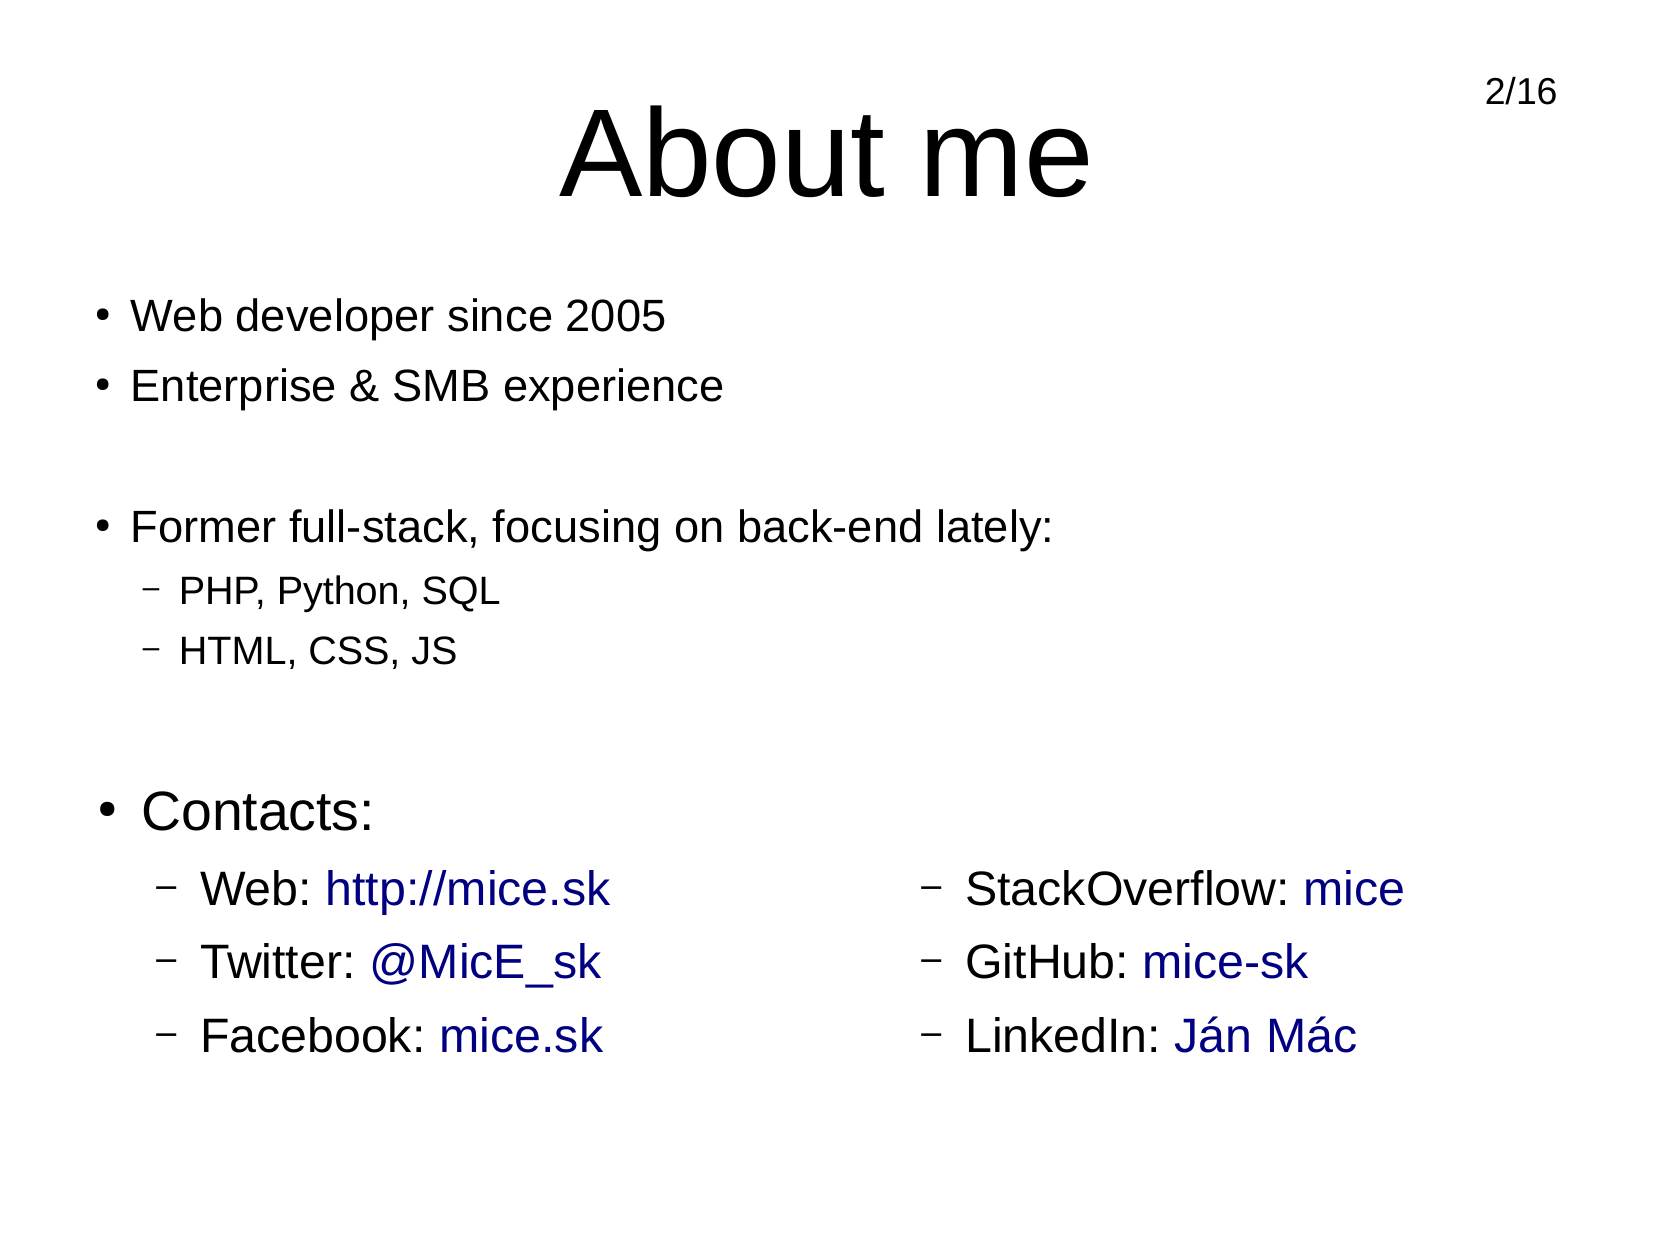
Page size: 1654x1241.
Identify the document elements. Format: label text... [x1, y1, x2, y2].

list Web developer since 2005 Enterprise & SMB experience Former full-stack, focusing on back-end lately: PHP, Python, SQL HTML, CSS, JS [82, 290, 1571, 676]
title About me [82, 49, 1571, 257]
text_box <number>/16 [1470, 63, 1606, 162]
list Contacts: Web: http://mice.sk Twitter: @MicE_sk Facebook: mice.sk [82, 780, 766, 1066]
list StackOverflow: mice GitHub: mice-sk LinkedIn: Ján Mác [847, 780, 1531, 1066]
